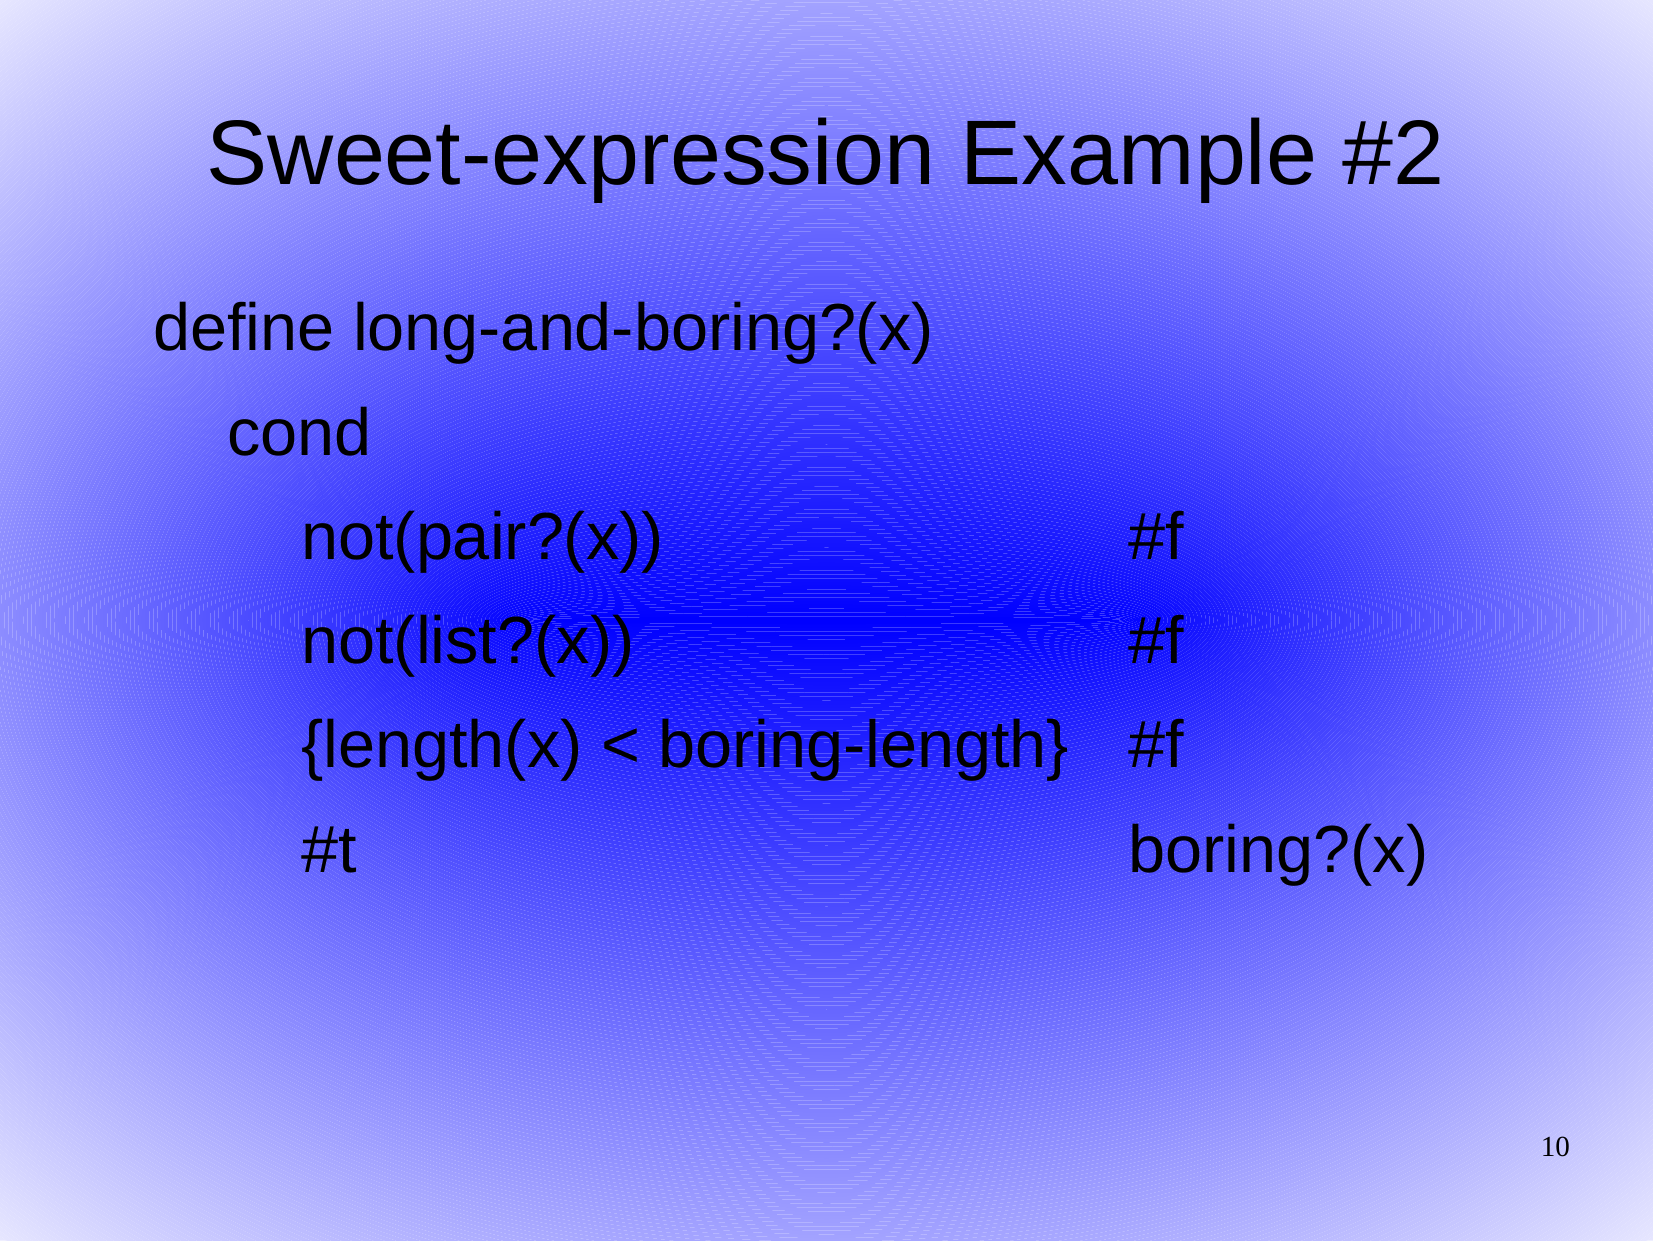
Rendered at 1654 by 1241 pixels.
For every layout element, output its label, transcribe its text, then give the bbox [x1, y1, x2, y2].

list define long-and-boring?(x) cond not(pair?(x)) #f not(list?(x)) #f {length(x) < boring-length} #f #t boring?(x) [82, 290, 1538, 1010]
title Sweet-expression Example #2 [82, 49, 1571, 257]
